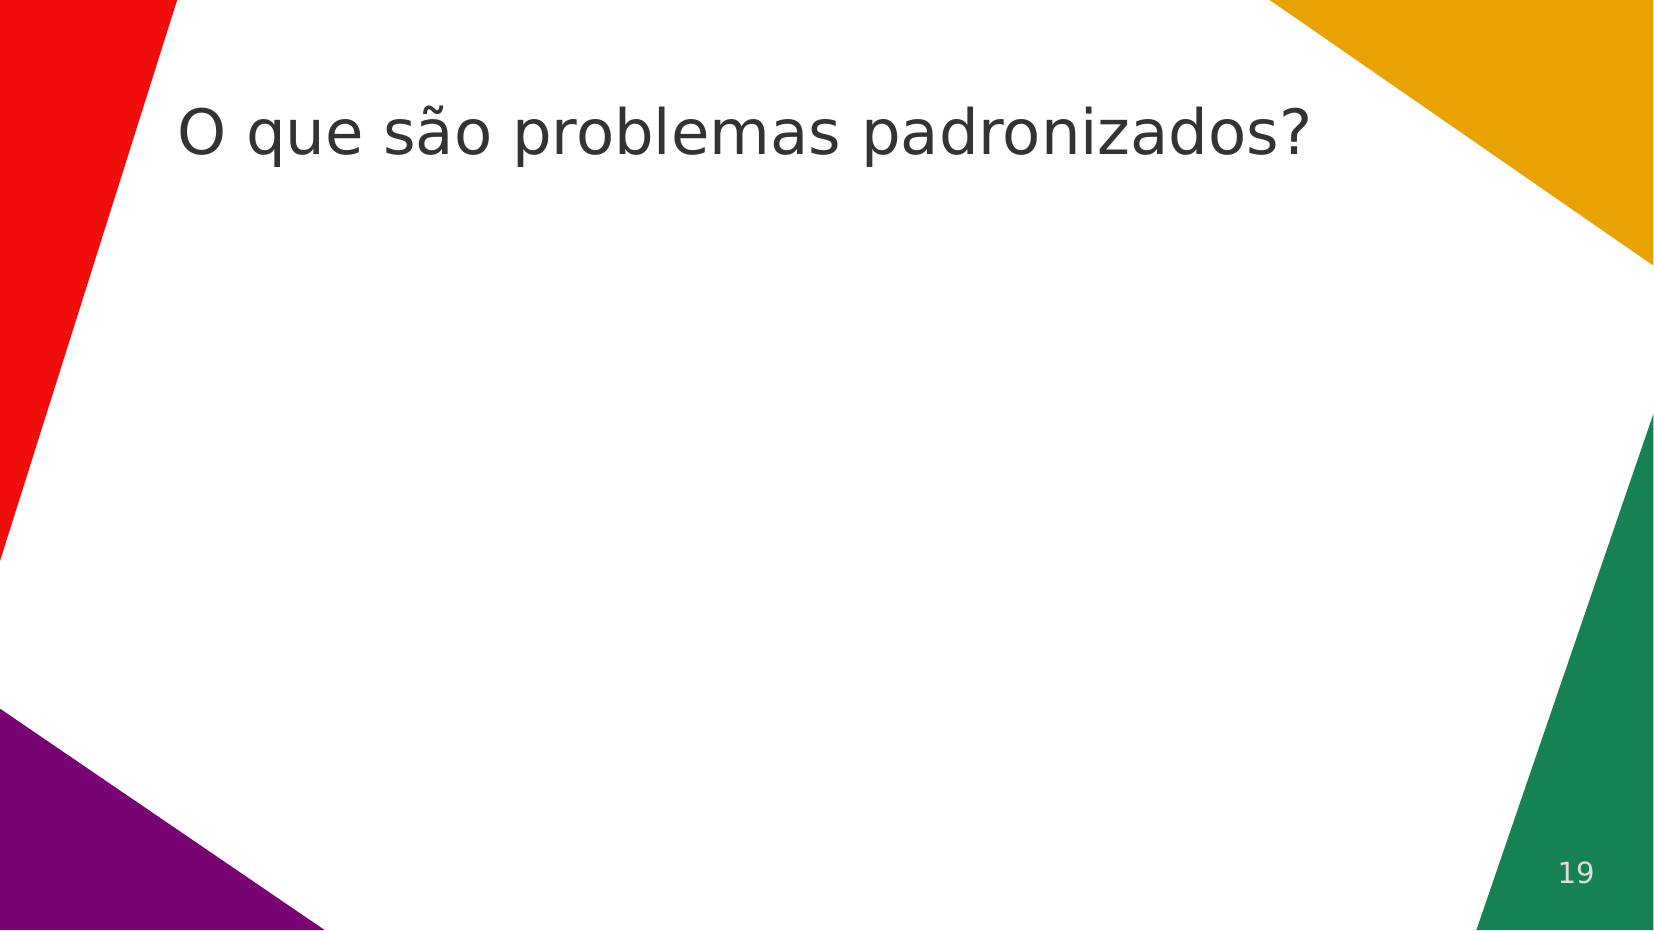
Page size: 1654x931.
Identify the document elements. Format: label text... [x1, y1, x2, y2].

title O que são problemas padronizados? [177, 59, 1536, 207]
